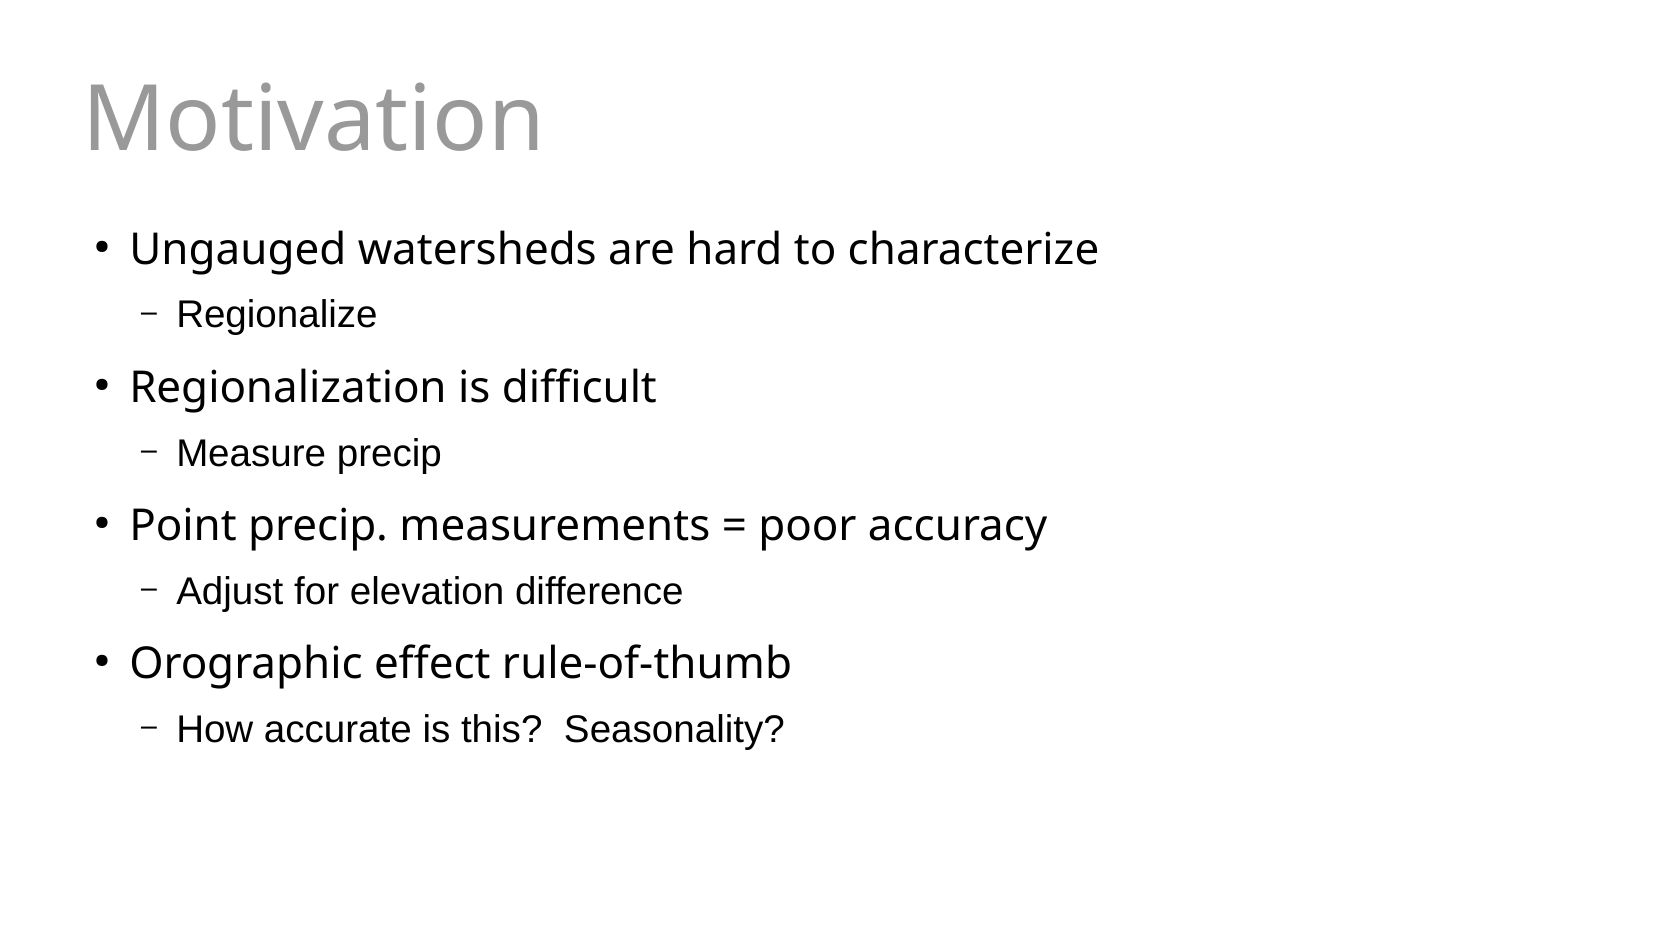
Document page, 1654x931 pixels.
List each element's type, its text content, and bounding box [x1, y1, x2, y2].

title Motivation [82, 37, 1571, 193]
list Ungauged watersheds are hard to characterize Regionalize Regionalization is difficult Measure precip Point precip. measurements = poor accuracy Adjust for elevation difference Orographic effect rule-of-thumb How accurate is this? Seasonality? [82, 217, 1571, 758]
